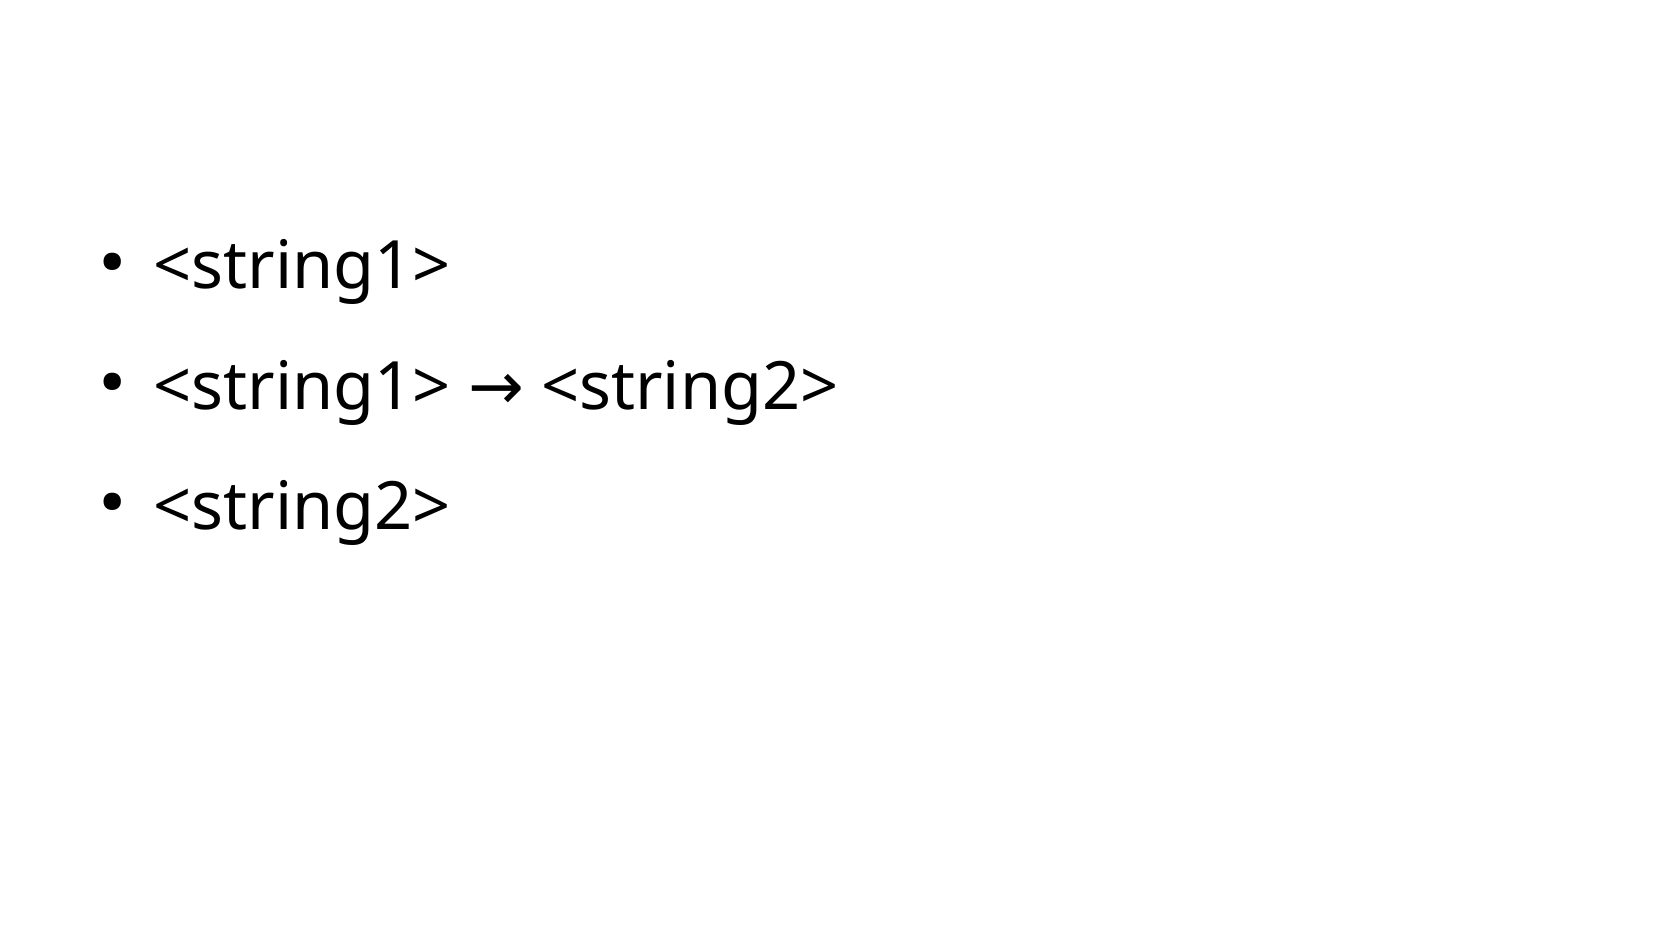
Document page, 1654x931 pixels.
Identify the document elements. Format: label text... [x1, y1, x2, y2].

list <string1> <string1> → <string2> <string2> [82, 217, 1571, 758]
